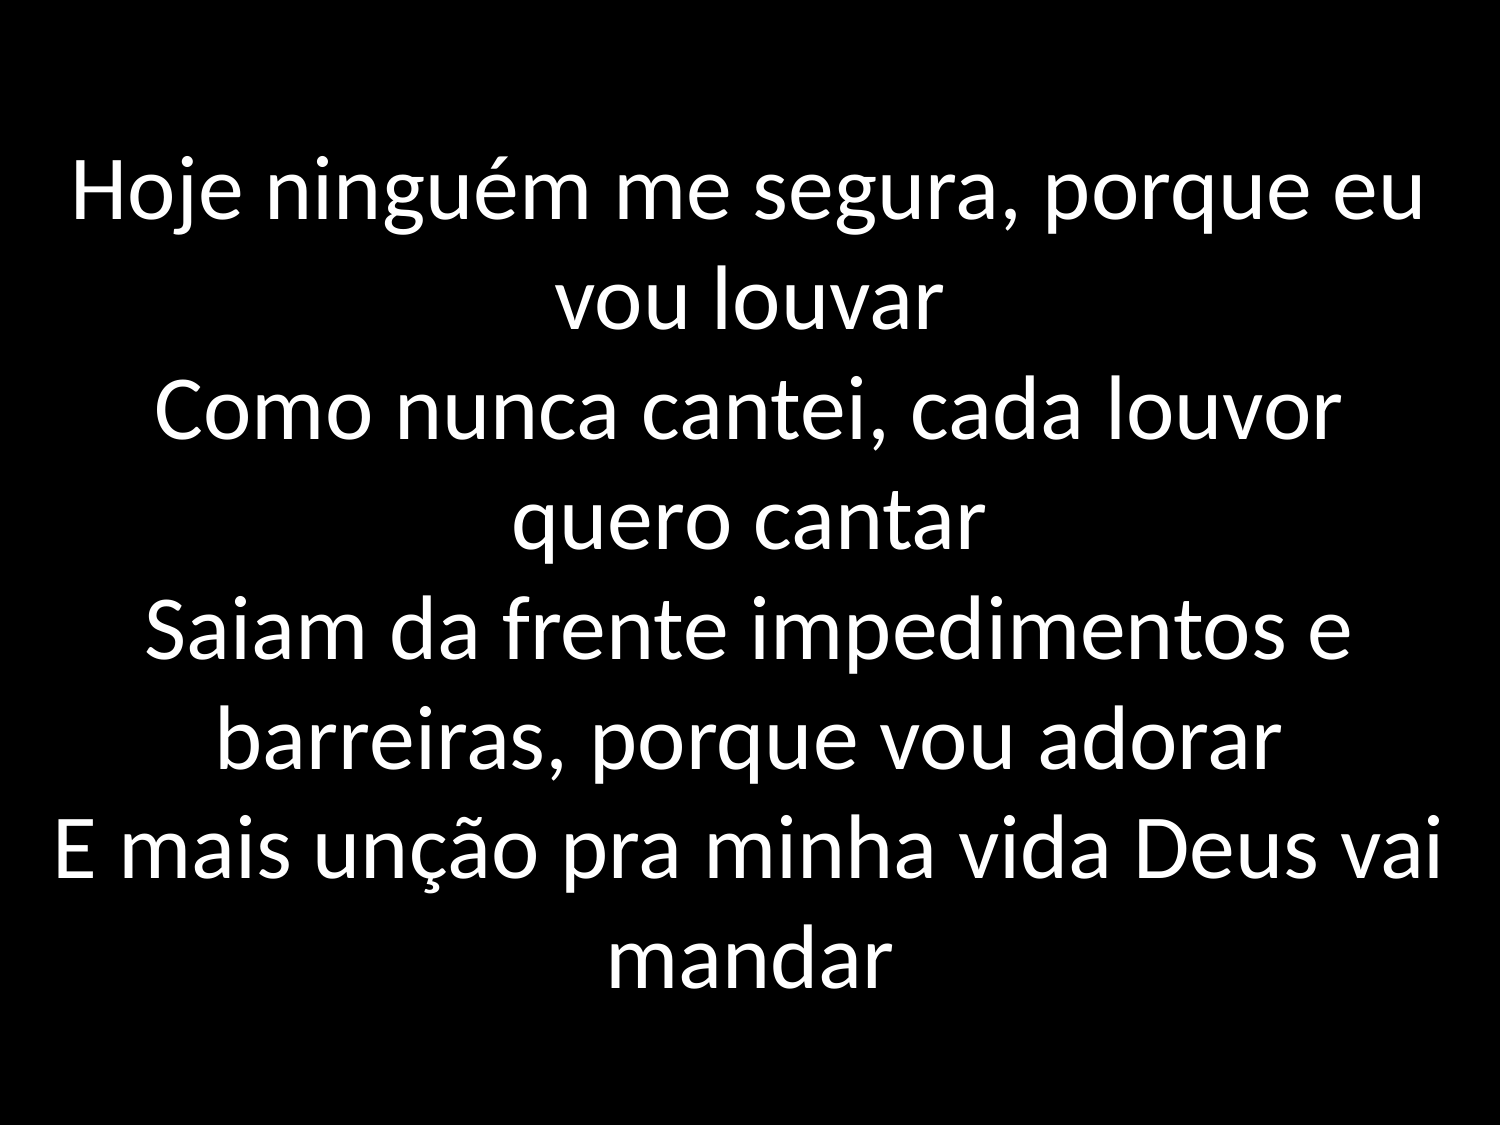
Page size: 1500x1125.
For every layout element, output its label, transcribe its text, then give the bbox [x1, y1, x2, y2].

title Hoje ninguém me segura, porque eu vou louvar Como nunca cantei, cada louvor quero cantar Saiam da frente impedimentos e barreiras, porque vou adorar E mais unção pra minha vida Deus vai mandar [35, 45, 1465, 1090]
